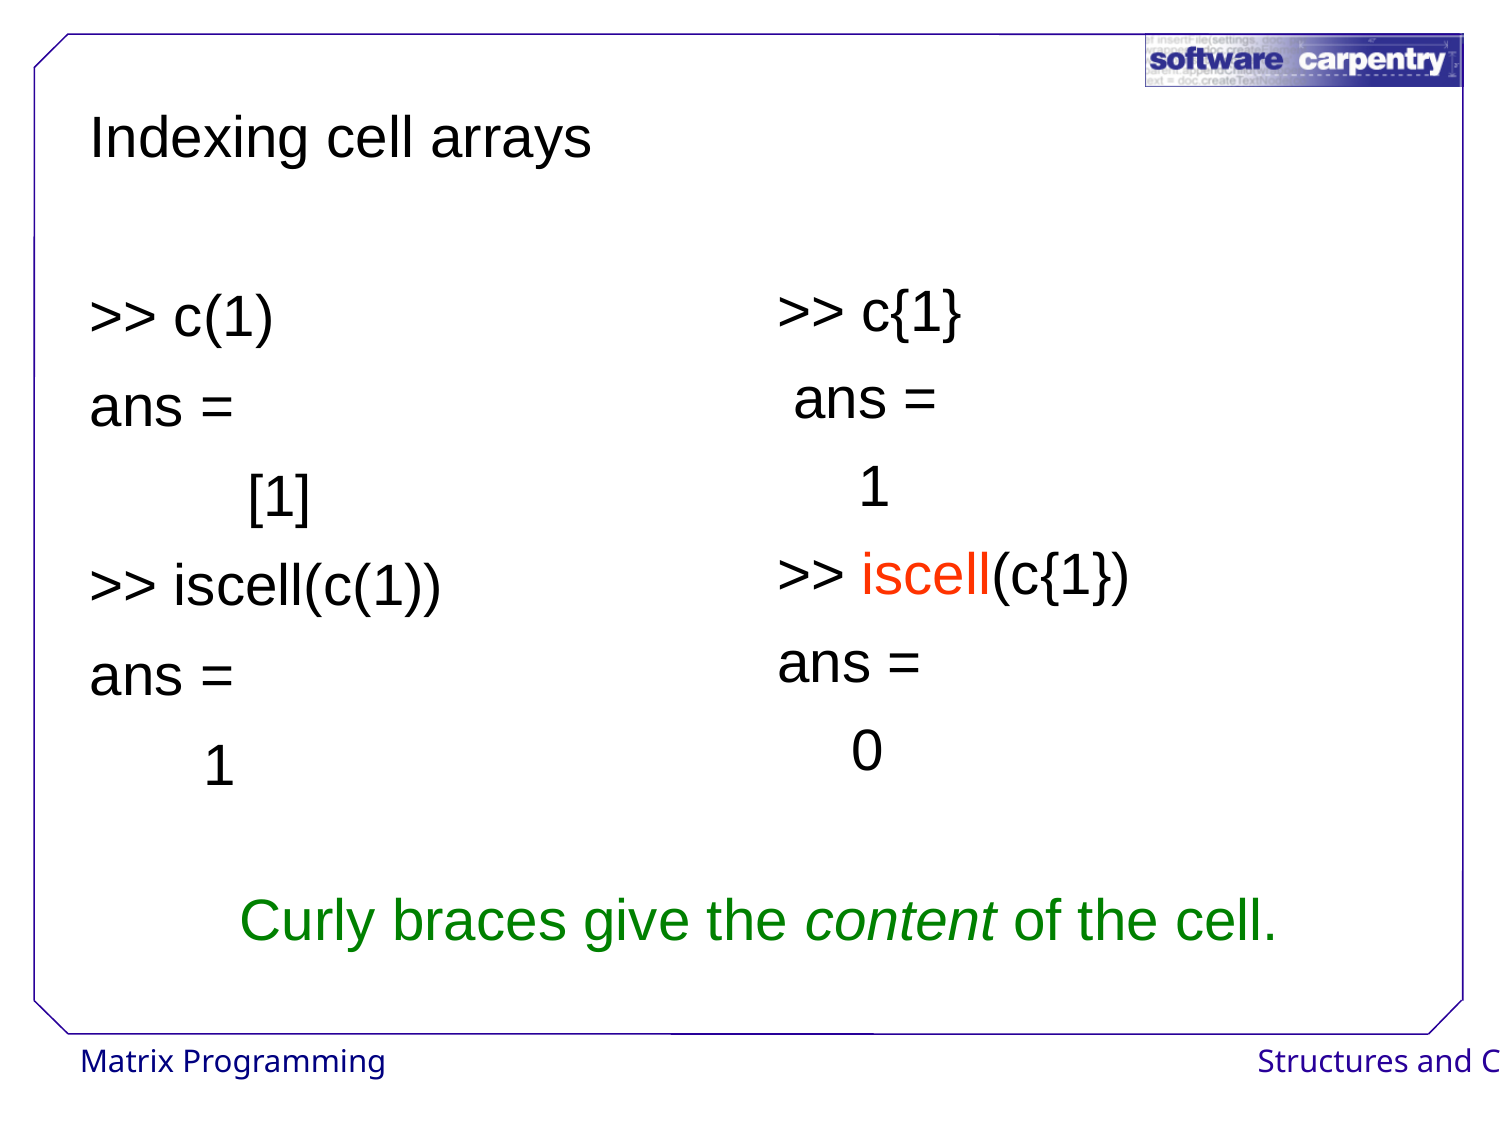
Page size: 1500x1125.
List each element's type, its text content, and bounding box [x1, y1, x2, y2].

picture [1145, 33, 1464, 87]
text_box Curly braces give the content of the cell. [225, 875, 1300, 960]
text_box >> c{1} ans = 1 >> iscell(c{1}) ans = 0 [762, 273, 1275, 675]
list Indexing cell arrays >> c(1) ans = [1] >> iscell(c(1)) ans = 1 [75, 99, 613, 1013]
